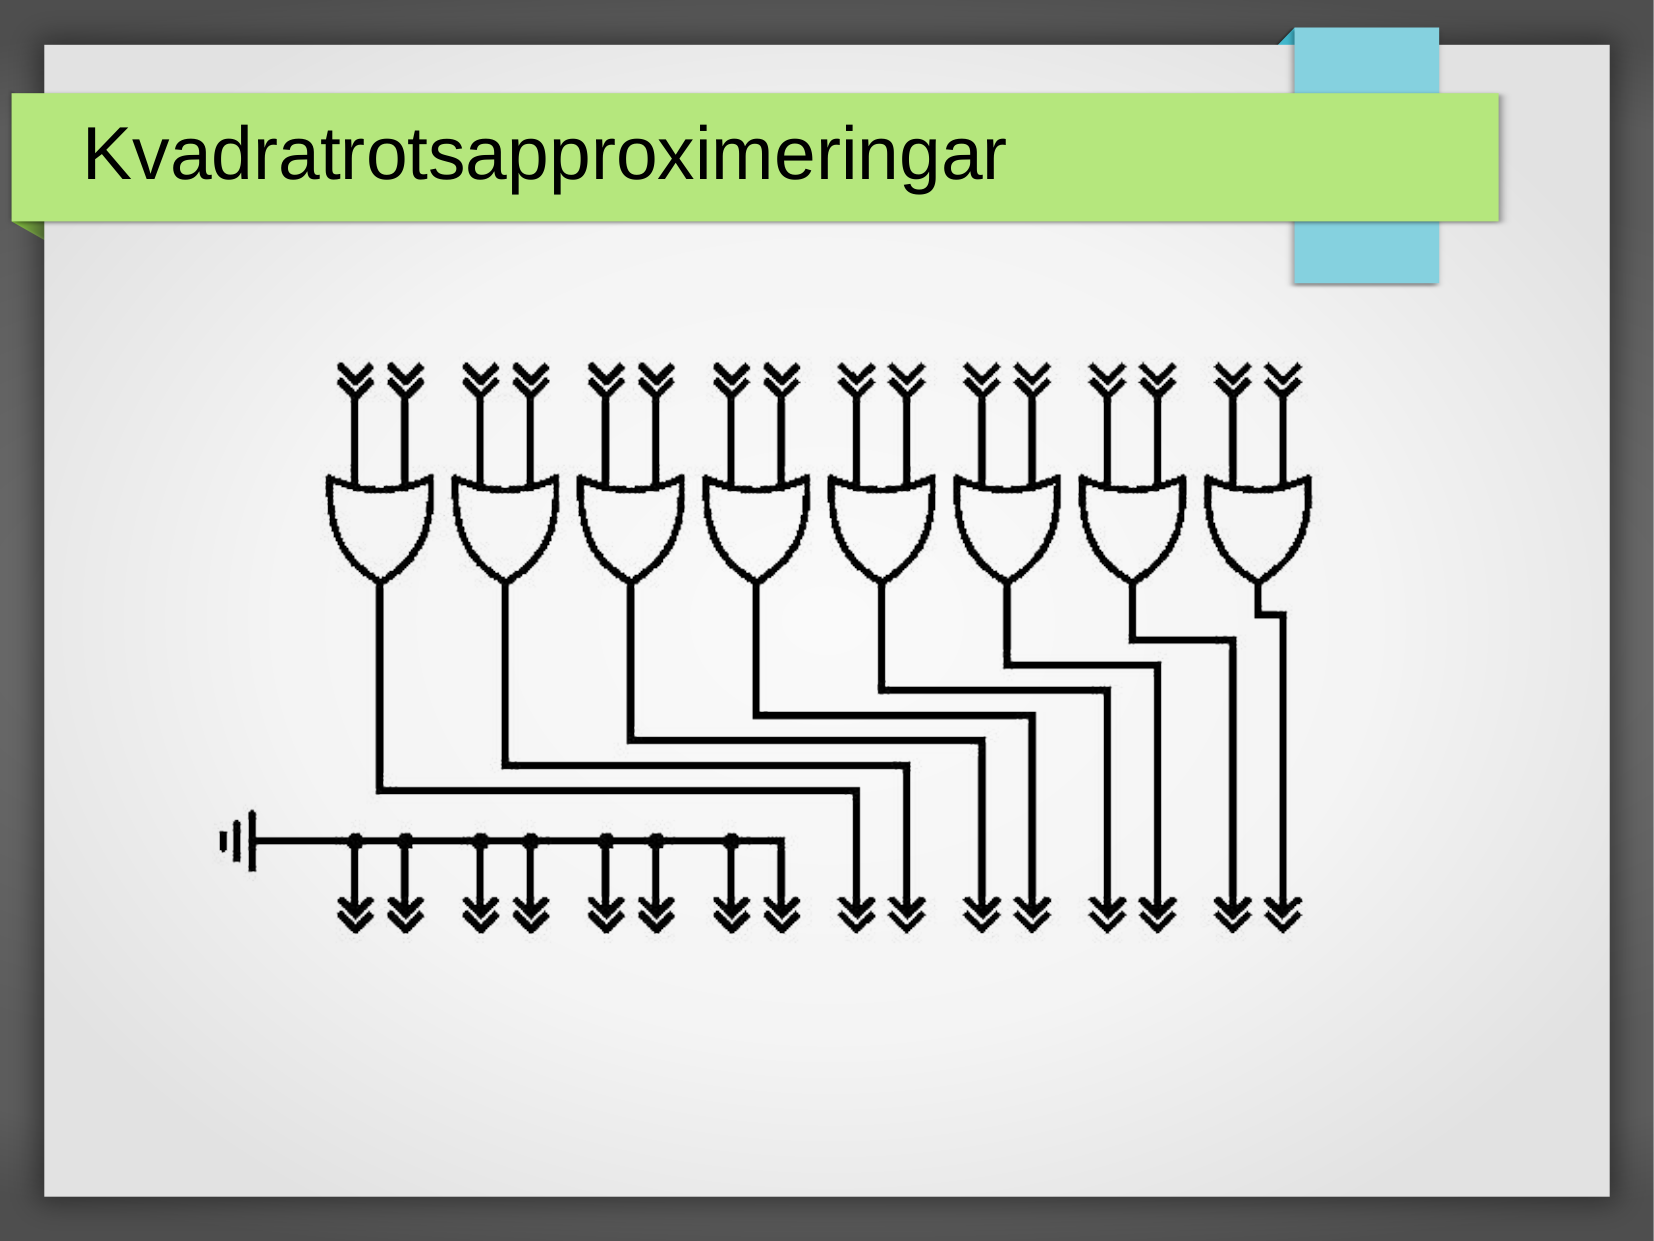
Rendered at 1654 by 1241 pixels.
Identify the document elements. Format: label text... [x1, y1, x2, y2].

picture [0, 0, 1654, 1241]
title Kvadratrotsapproximeringar [82, 94, 1264, 213]
